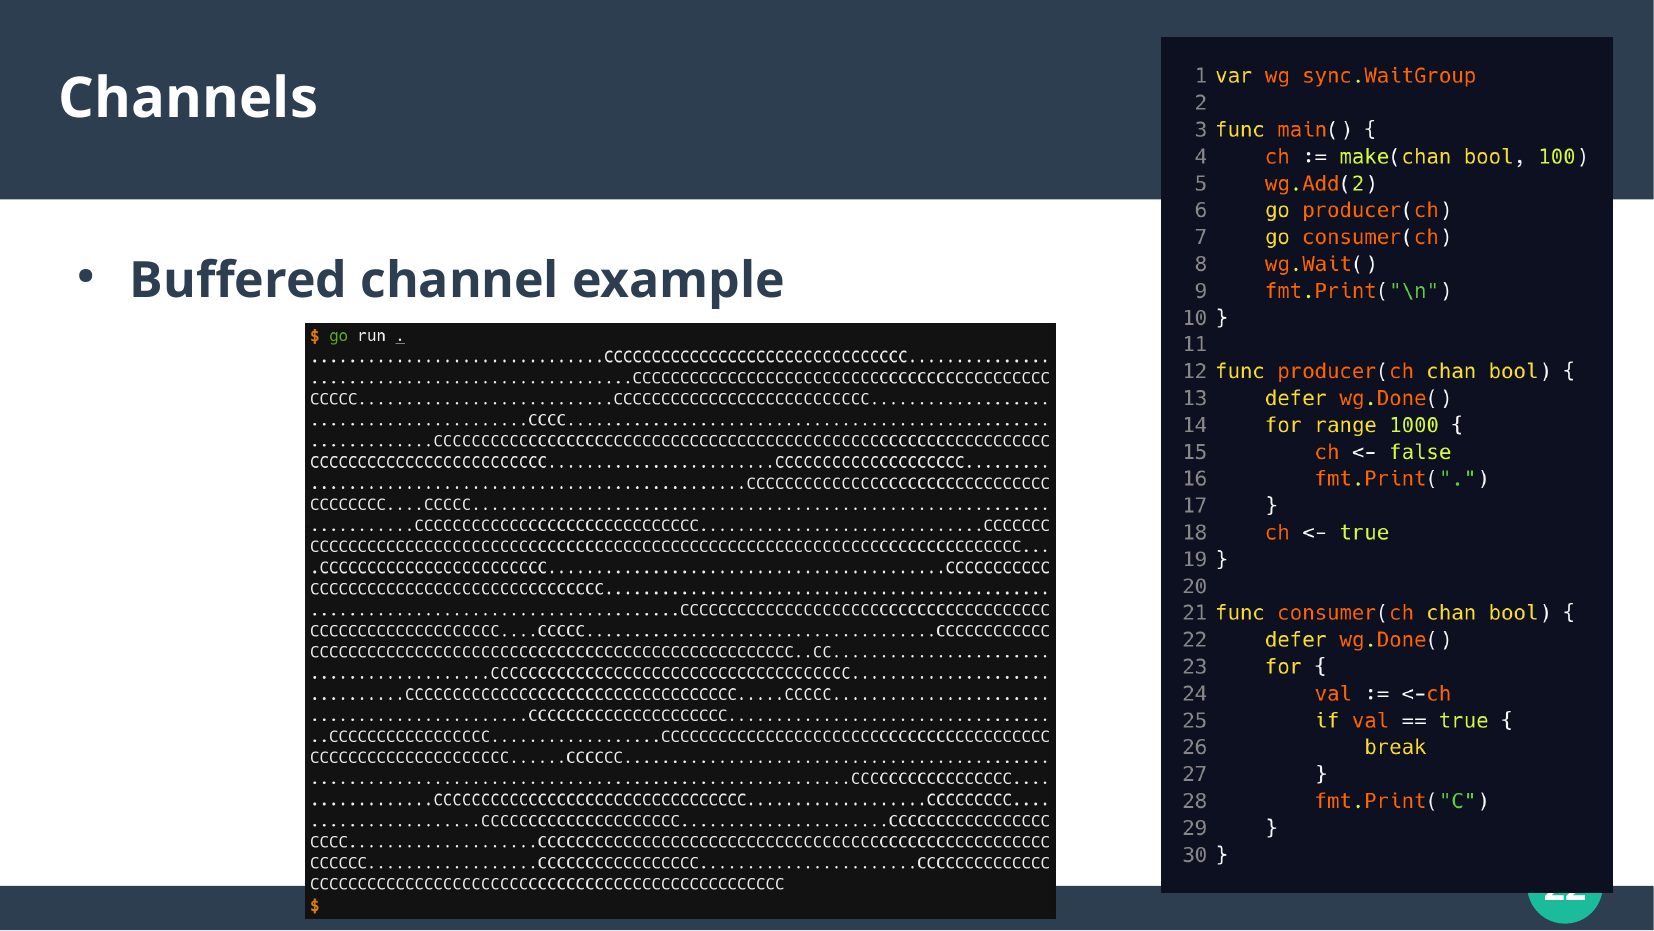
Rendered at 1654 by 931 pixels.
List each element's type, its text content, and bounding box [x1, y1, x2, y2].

picture [305, 323, 1056, 919]
picture [1161, 37, 1613, 893]
list Buffered channel example [59, 243, 1161, 338]
title Channels [59, 37, 1161, 155]
